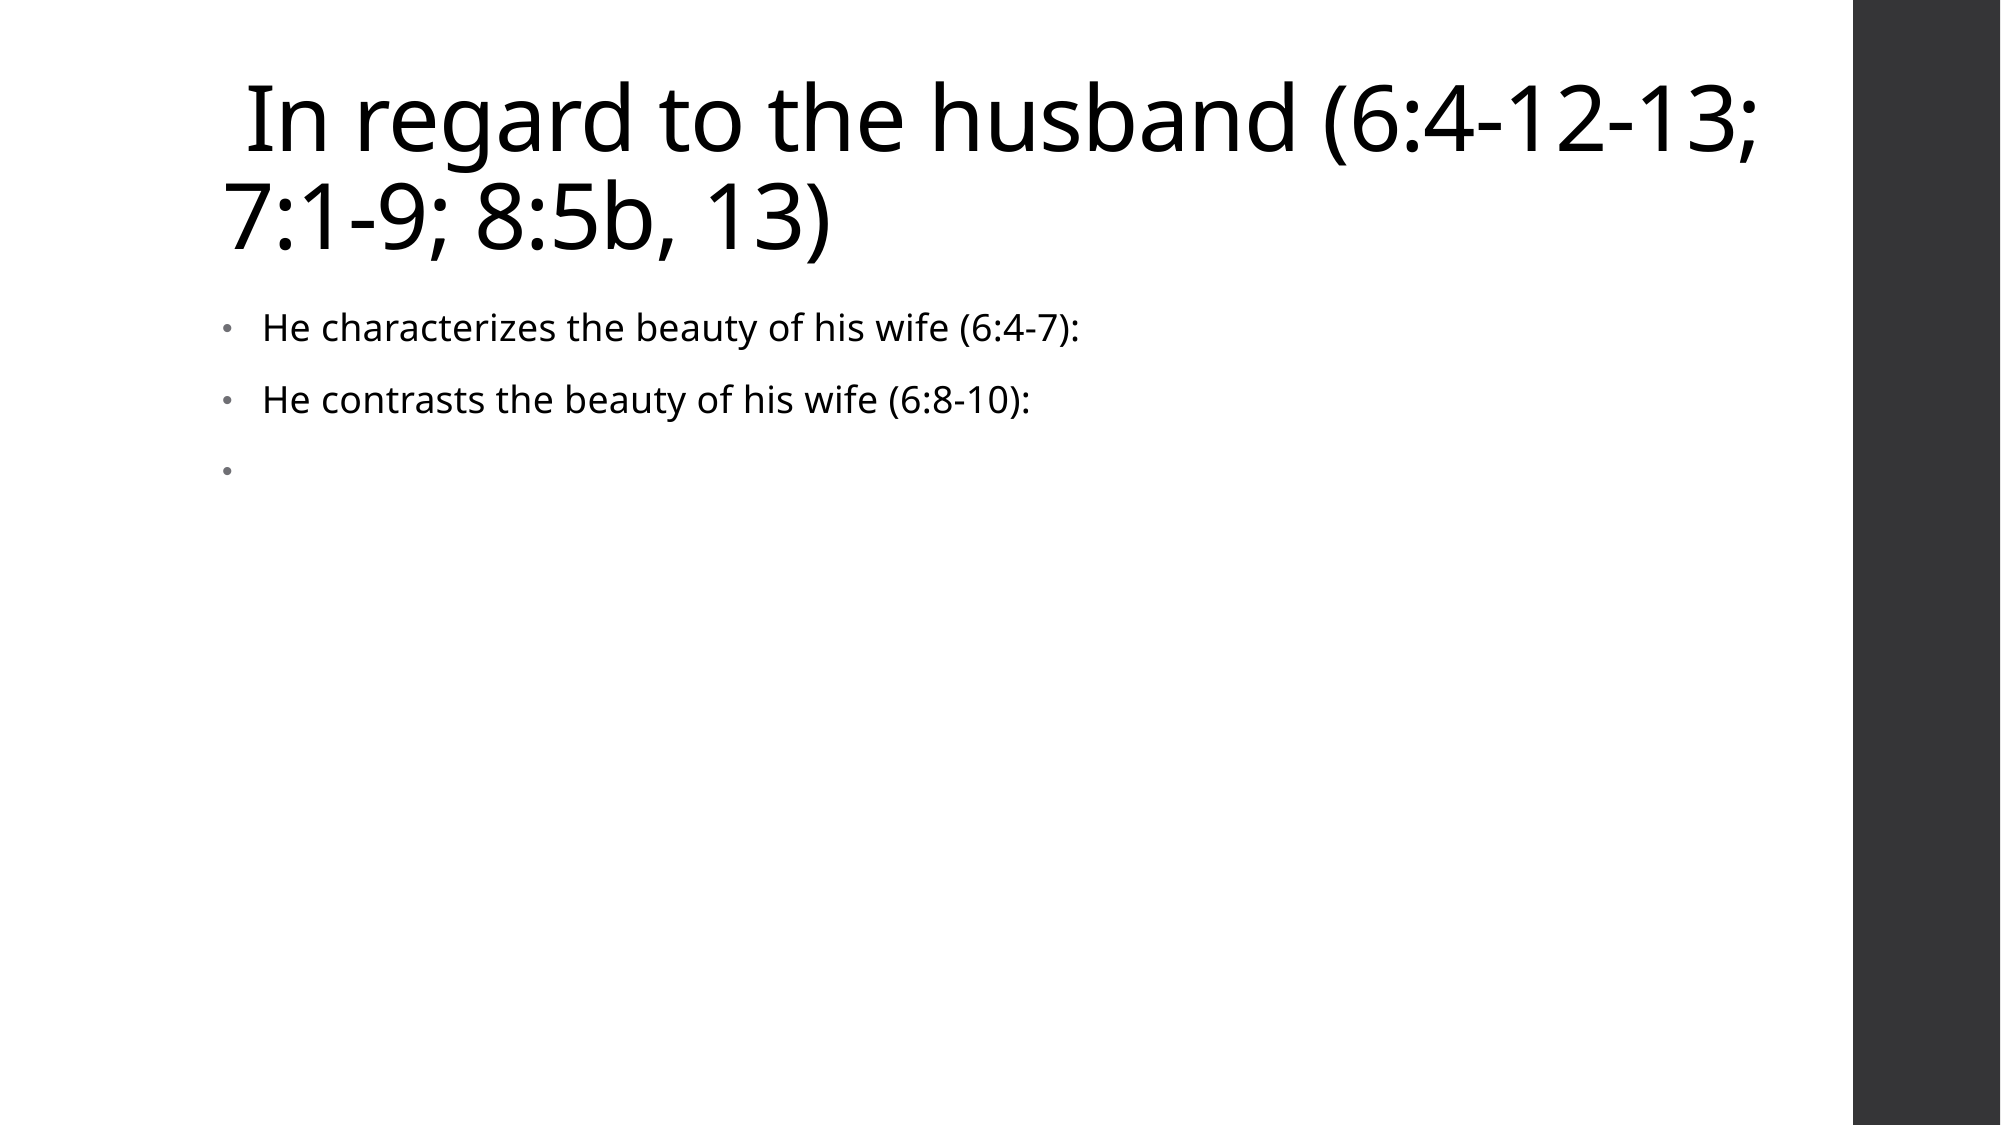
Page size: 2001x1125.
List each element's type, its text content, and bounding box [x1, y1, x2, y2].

title In regard to the husband (6:4-12-13; 7:1-9; 8:5b, 13) [206, 60, 1797, 278]
list He characterizes the beauty of his wife (6:4-7): He contrasts the beauty of his wife (6:8-10): [206, 299, 1617, 1014]
